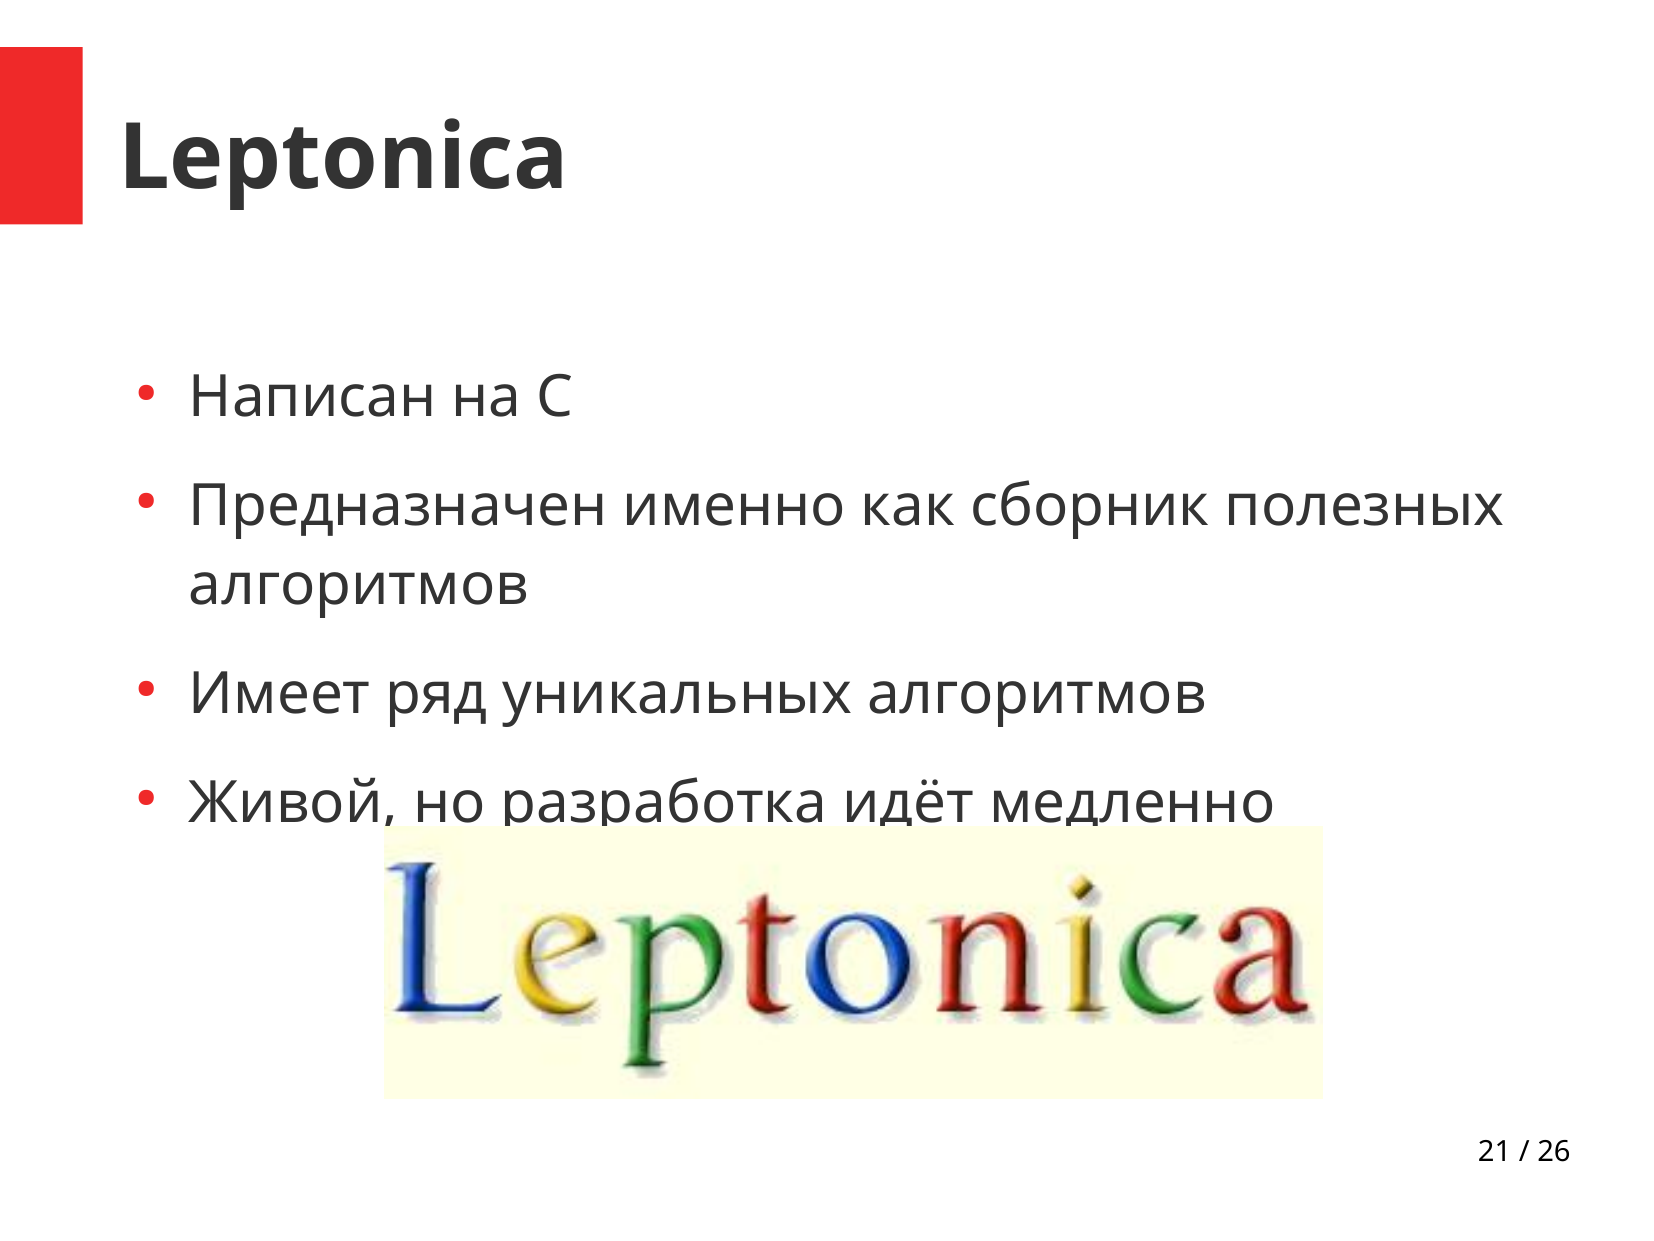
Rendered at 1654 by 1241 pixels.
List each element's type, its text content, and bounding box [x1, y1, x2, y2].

list Написан на C Предназначен именно как сборник полезных алгоритмов Имеет ряд уникальных алгоритмов Живой, но разработка идёт медленно [118, 354, 1536, 1074]
title Leptonica [118, 49, 1571, 257]
picture [384, 826, 1323, 1099]
